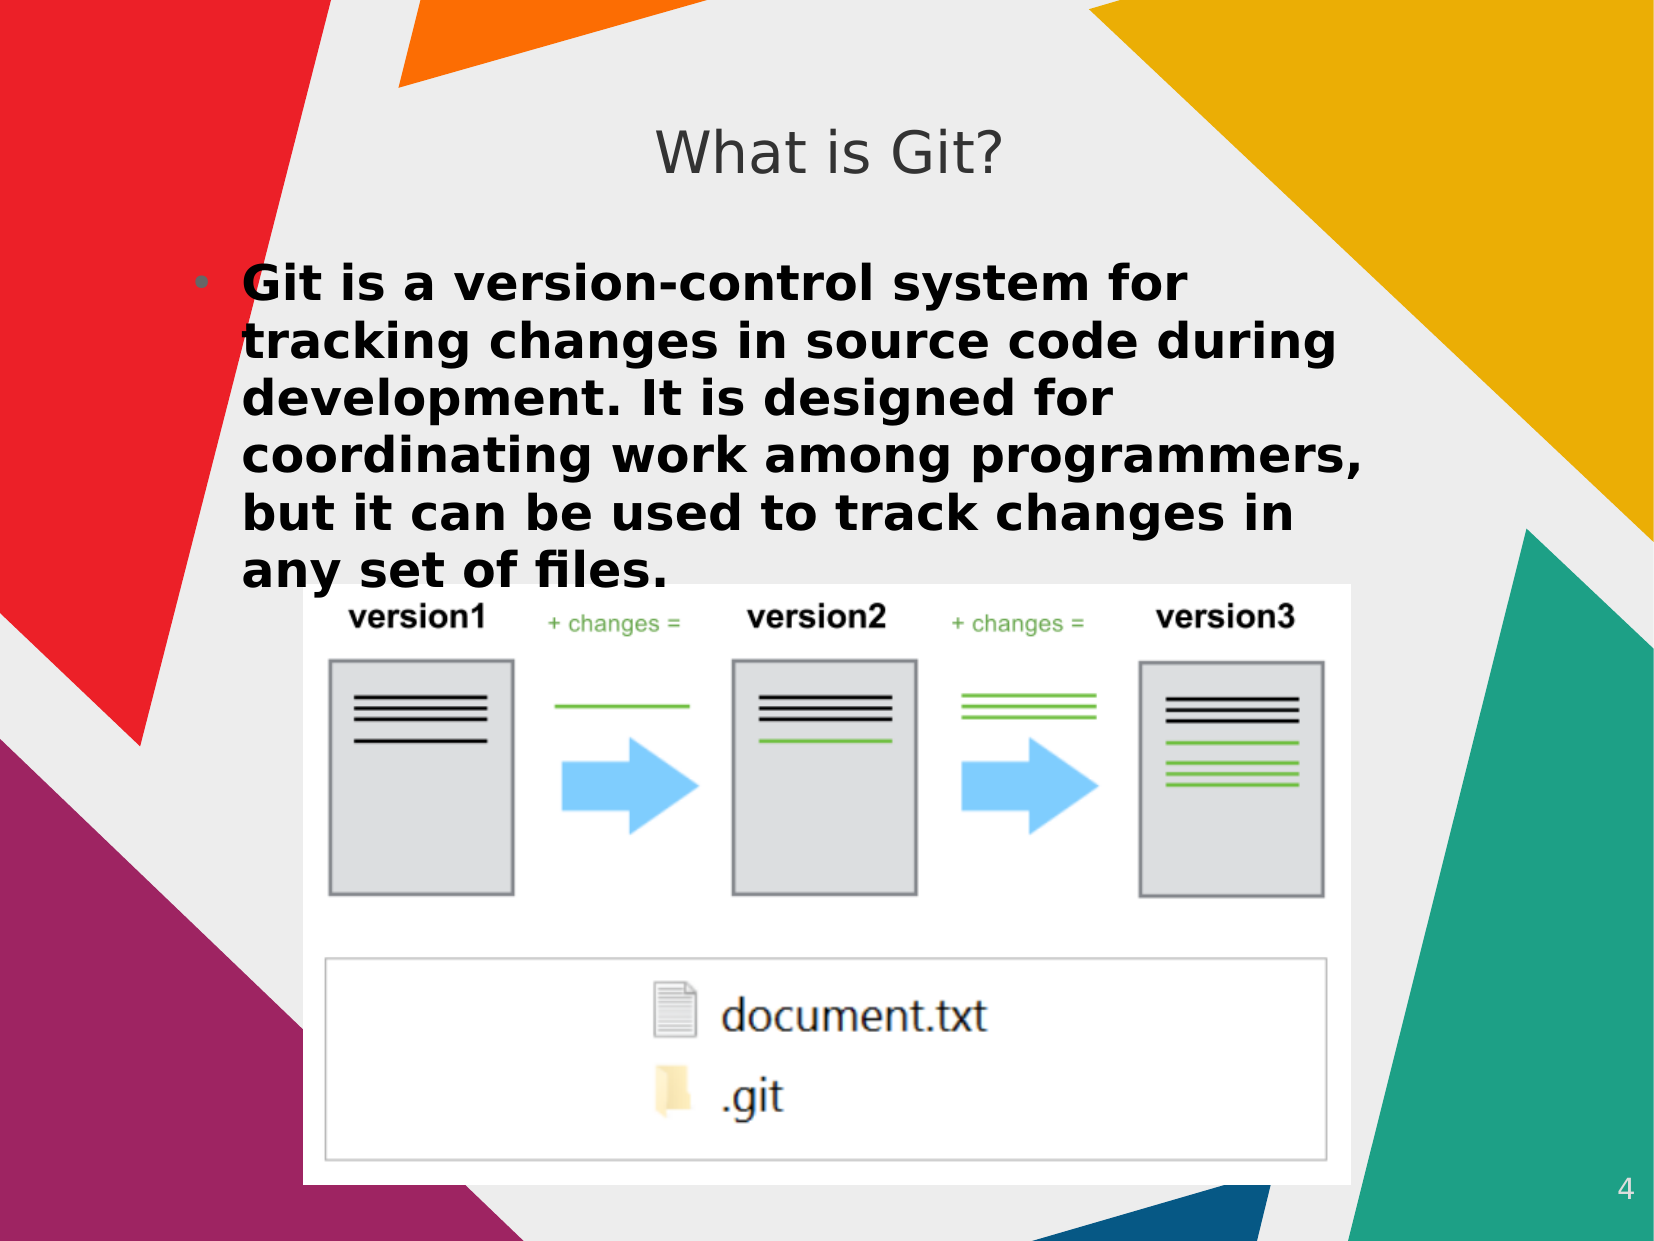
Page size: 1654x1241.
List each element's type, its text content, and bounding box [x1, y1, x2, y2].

list Git is a version-control system for tracking changes in source code during development. It is designed for coordinating work among programmers, but it can be used to track changes in any set of files. [176, 255, 1411, 601]
picture [303, 601, 1351, 1186]
title What is Git? [289, 49, 1372, 255]
